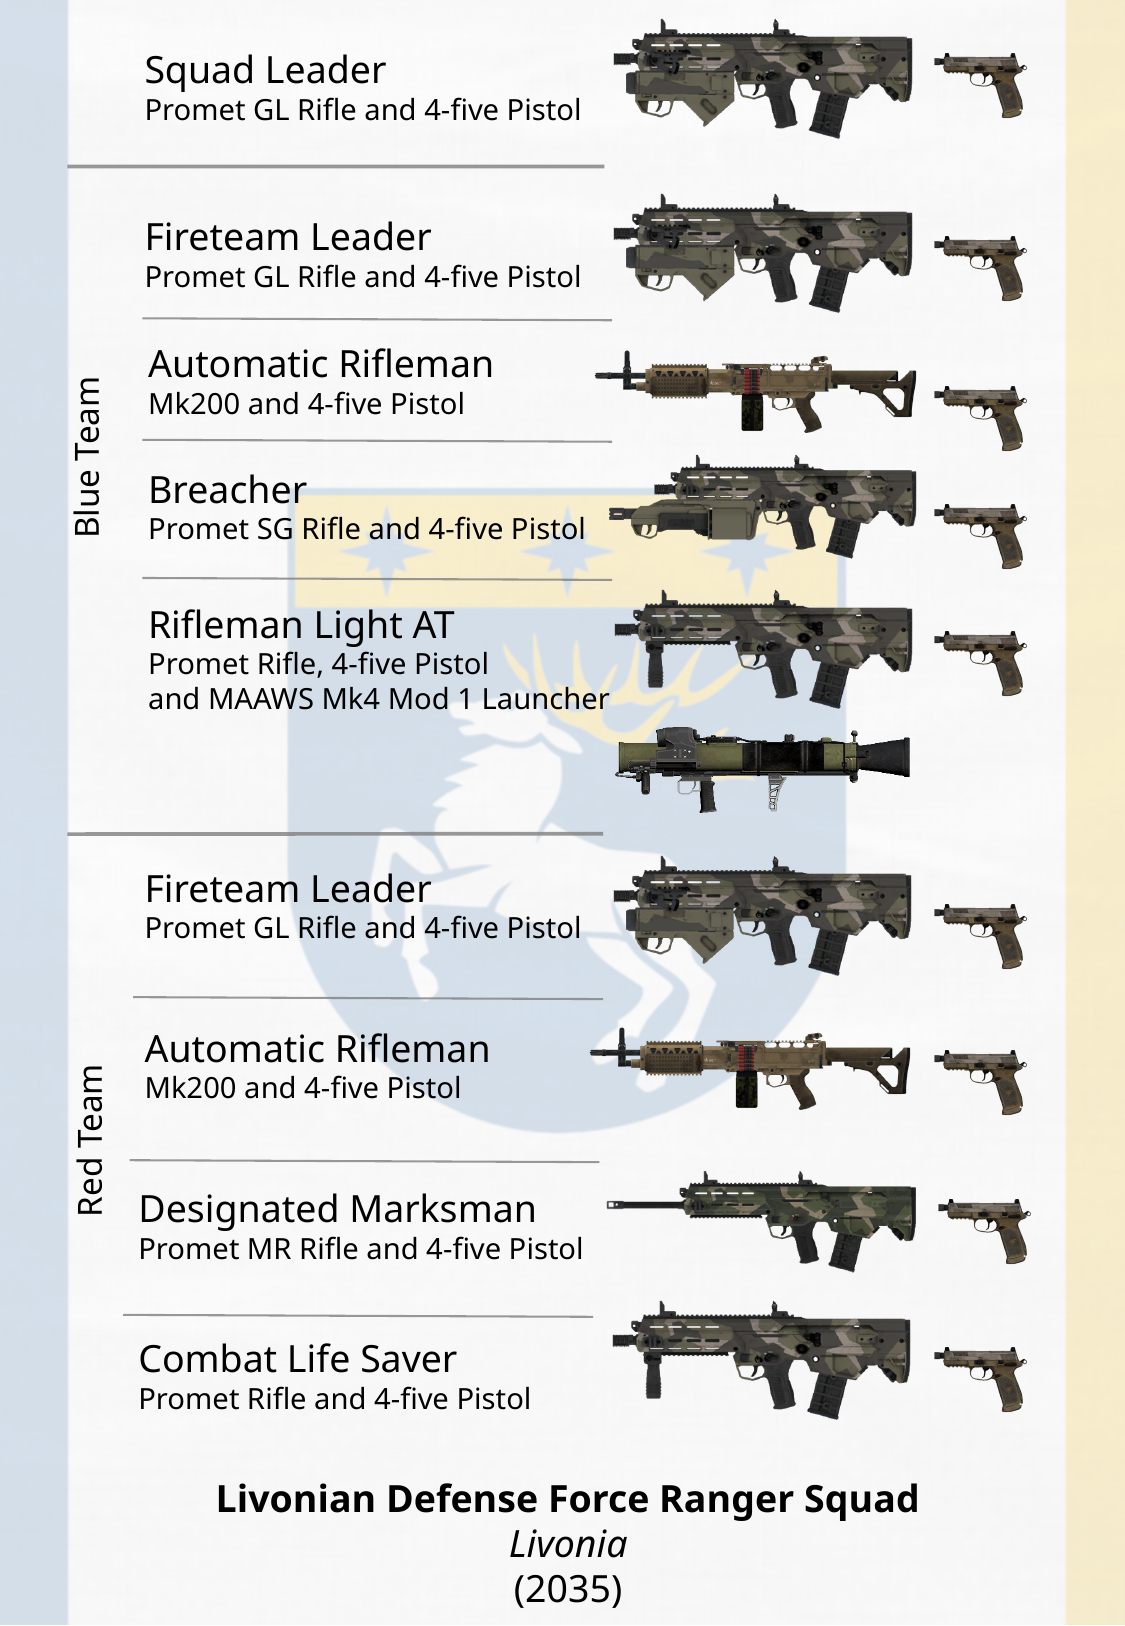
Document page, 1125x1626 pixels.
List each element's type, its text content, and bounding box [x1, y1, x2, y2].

text_box Blue Team [58, 362, 114, 554]
picture [533, 174, 1051, 1439]
text_box [0, 0, 1125, 1625]
text_box Combat Life Saver Promet Rifle and 4-five Pistol [123, 1327, 544, 1424]
text_box Automatic Rifleman Mk200 and 4-five Pistol [129, 1017, 502, 1114]
text_box Designated Marksman Promet MR Rifle and 4-five Pistol [123, 1177, 595, 1274]
picture [604, 0, 1047, 158]
text_box Automatic Rifleman Mk200 and 4-five Pistol [133, 332, 505, 429]
text_box Red Team [61, 1050, 117, 1233]
text_box Fireteam Leader Promet GL Rifle and 4-five Pistol [129, 205, 592, 302]
text_box Fireteam Leader Promet GL Rifle and 4-five Pistol [129, 857, 592, 954]
text_box Rifleman Light AT Promet Rifle, 4-five Pistol and MAAWS Mk4 Mod 1 Launcher [133, 593, 613, 725]
text_box Livonian Defense Force Ranger Squad Livonia (2035) [67, 1466, 1070, 1619]
text_box Squad Leader Promet GL Rifle and 4-five Pistol [129, 38, 592, 135]
text_box Breacher Promet SG Rifle and 4-five Pistol [133, 458, 596, 554]
